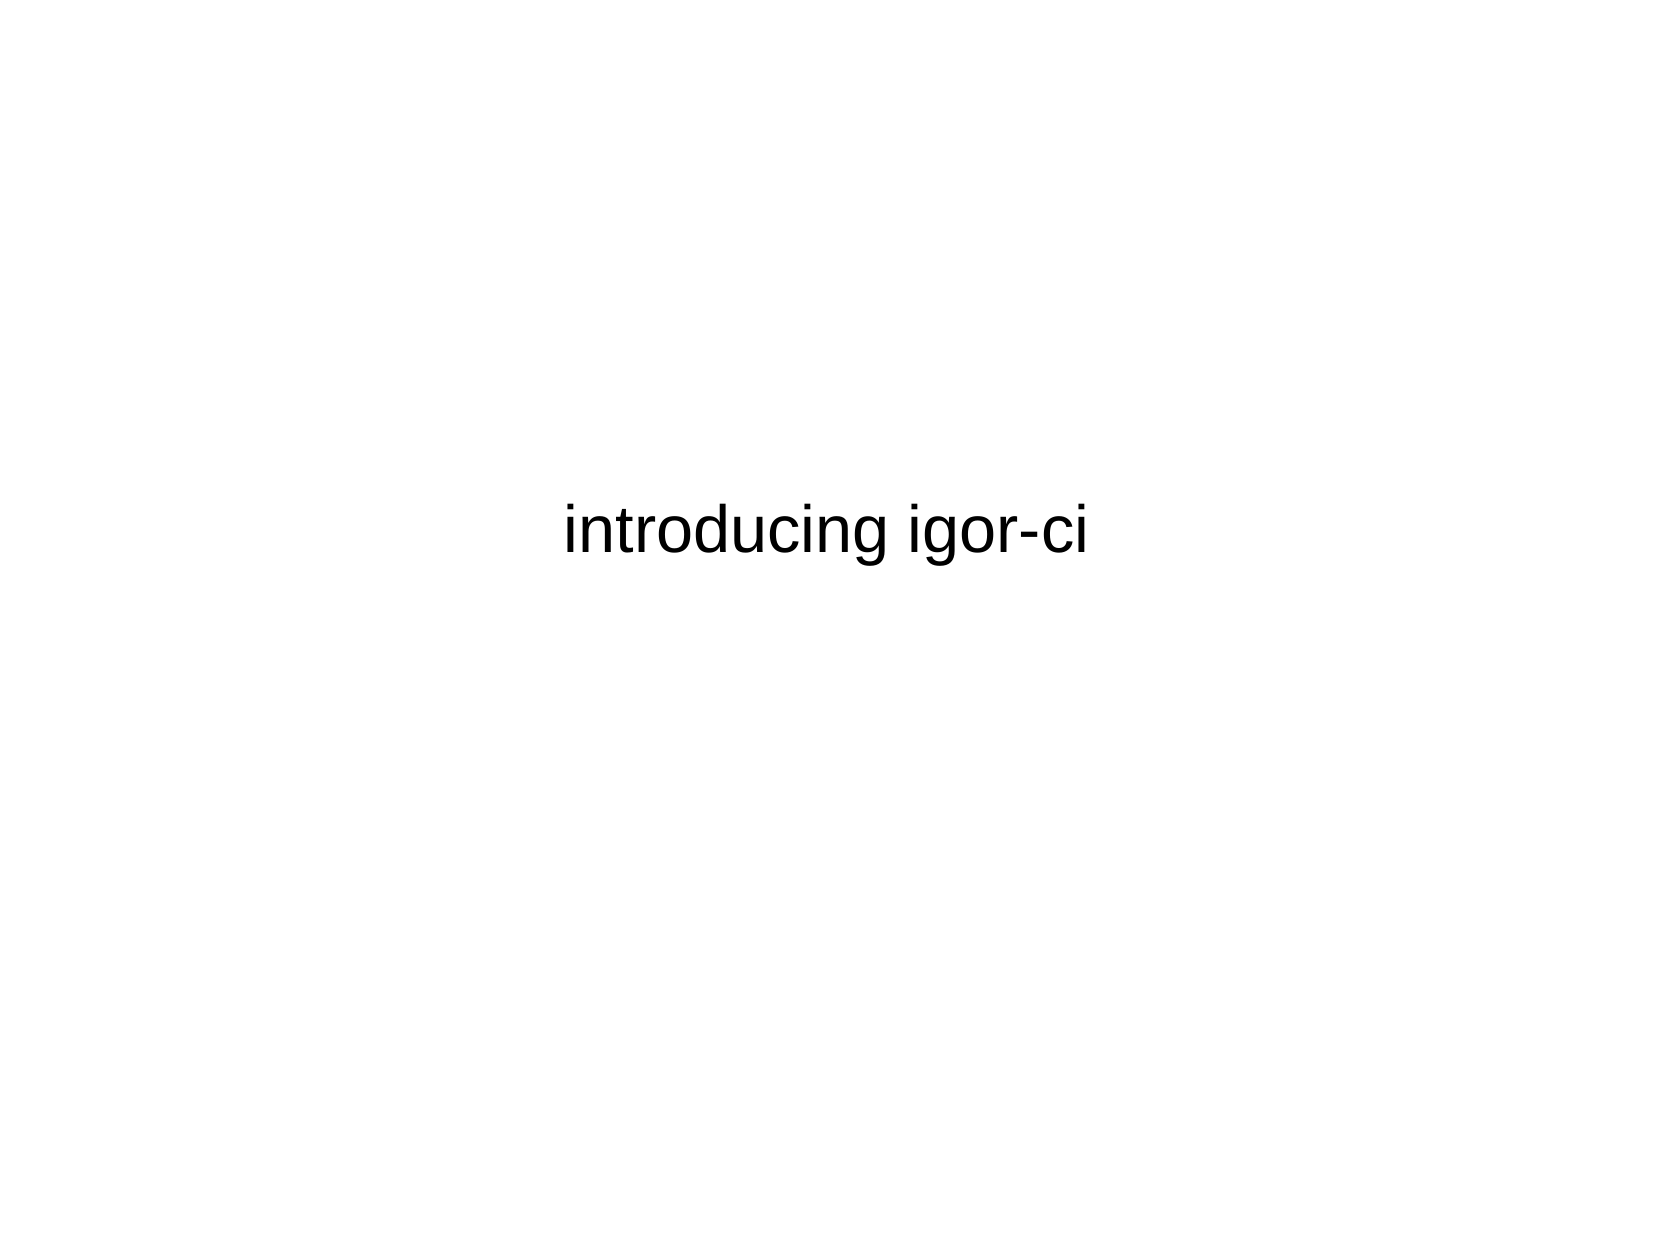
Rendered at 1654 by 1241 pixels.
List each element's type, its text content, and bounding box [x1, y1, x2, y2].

subtitle introducing igor-ci [82, 49, 1571, 1010]
